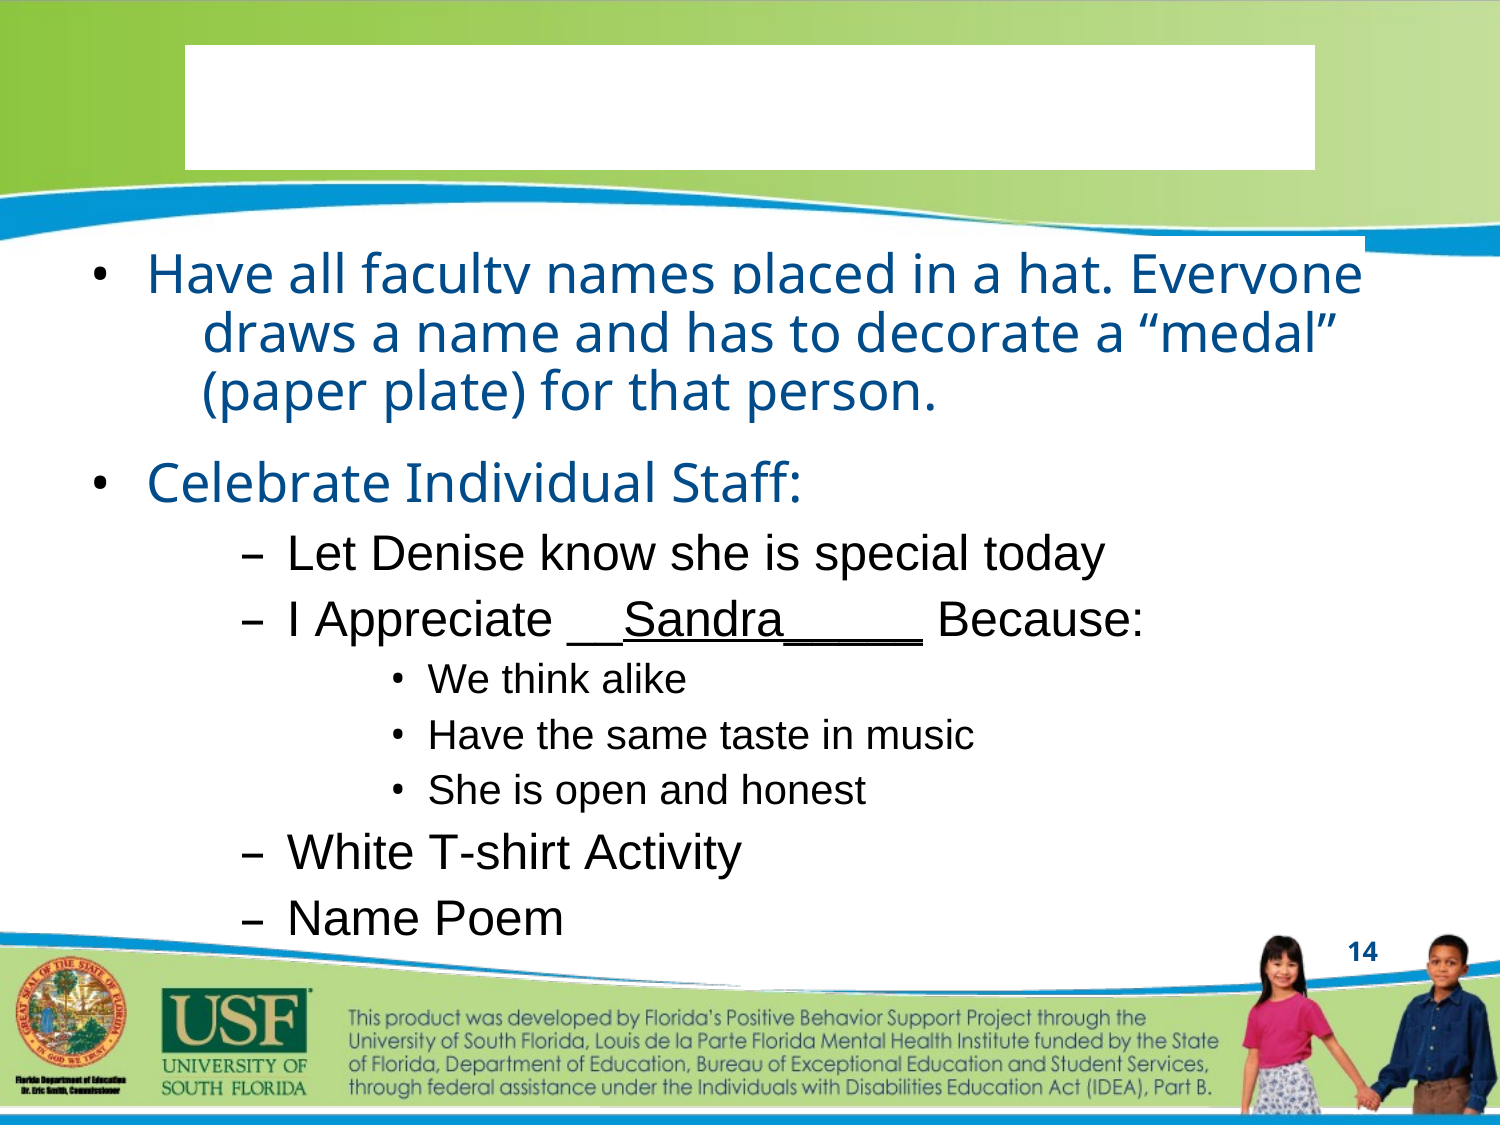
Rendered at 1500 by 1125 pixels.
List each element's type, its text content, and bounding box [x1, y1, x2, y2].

picture [0, 928, 1500, 1116]
list Have all faculty names placed in a hat. Everyone draws a name and has to decorate a “medal” (paper plate) for that person. Celebrate Individual Staff: Let Denise know she is special today I Appreciate __Sandra_____ Because: We think alike Have the same taste in music She is open and honest White T-shirt Activity Name Poem [75, 239, 1463, 965]
title Moral-Building Activities [75, 24, 1426, 188]
picture [0, 928, 75, 935]
picture [0, 0, 1500, 258]
